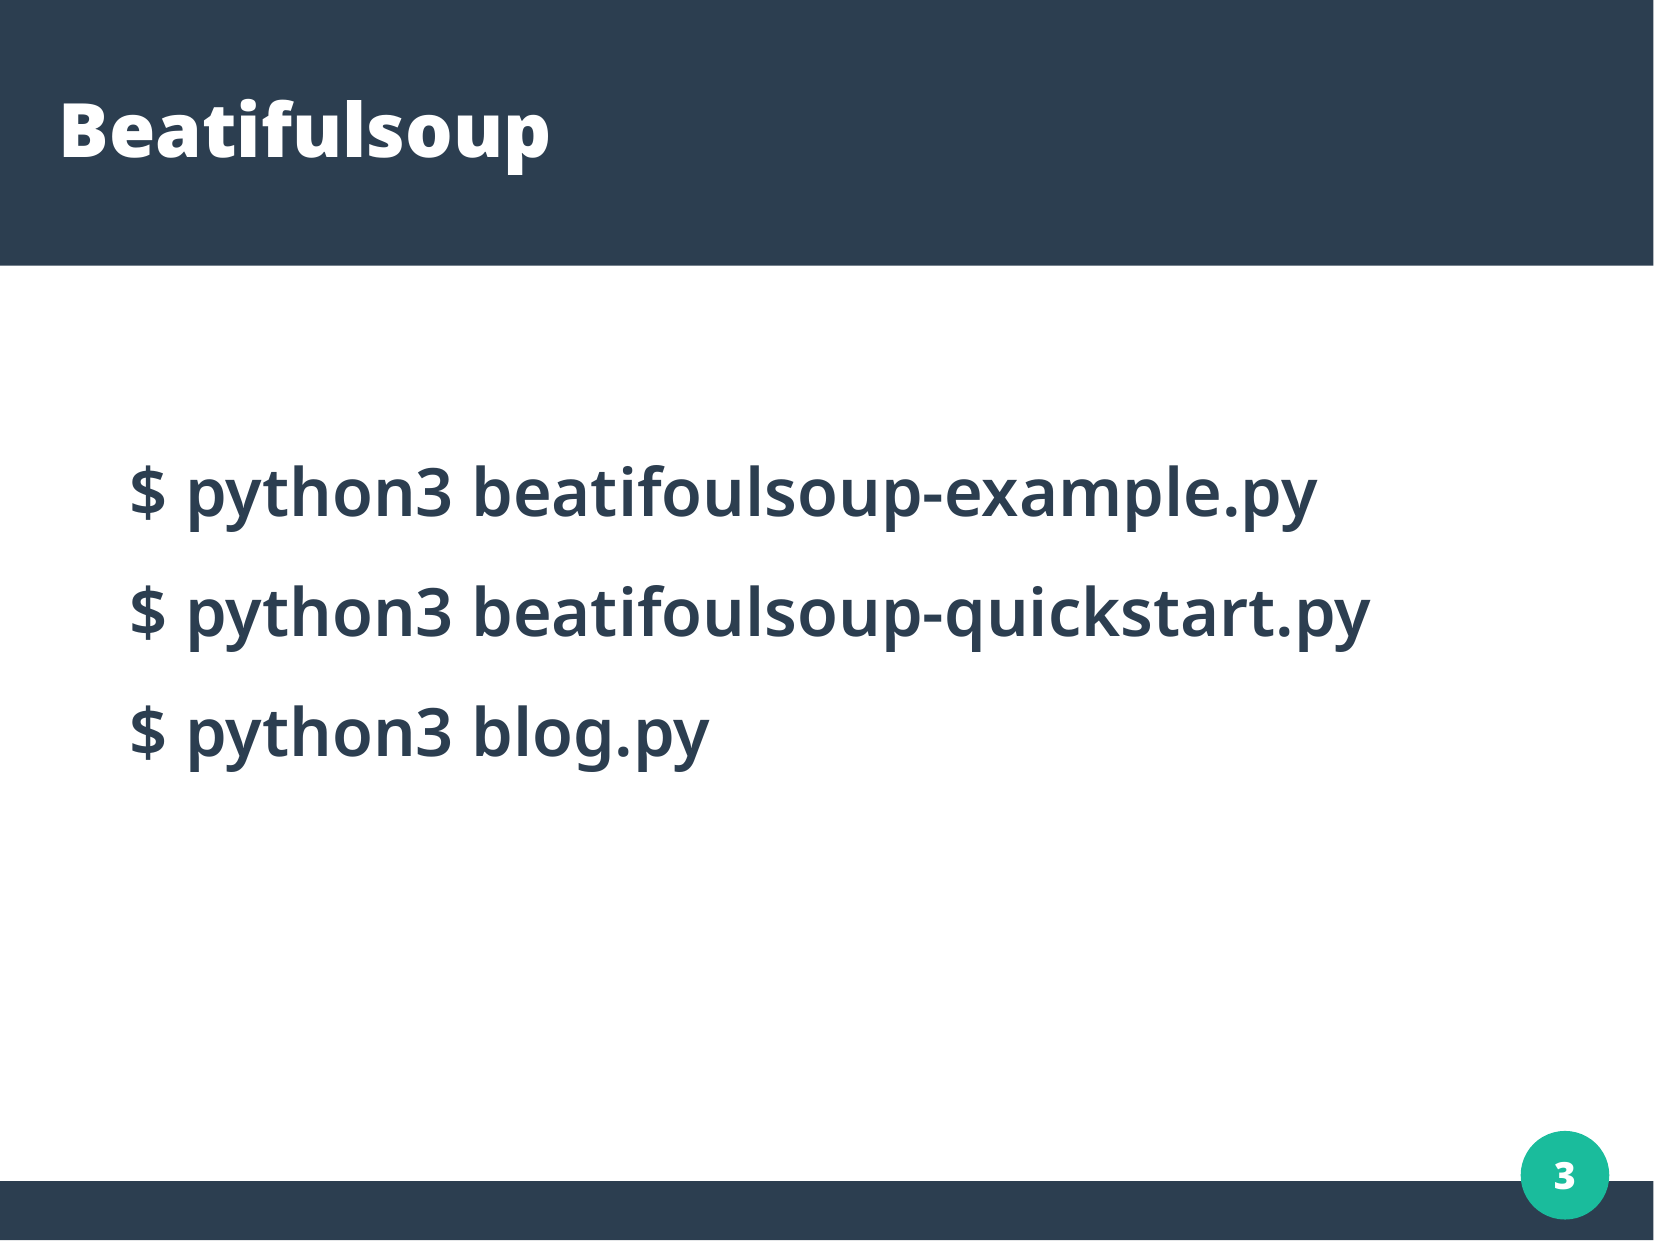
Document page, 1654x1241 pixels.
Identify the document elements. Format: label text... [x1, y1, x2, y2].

title Beatifulsoup [59, 49, 1595, 207]
list $ python3 beatifoulsoup-example.py $ python3 beatifoulsoup-quickstart.py $ python3 blog.py [59, 324, 1595, 1152]
